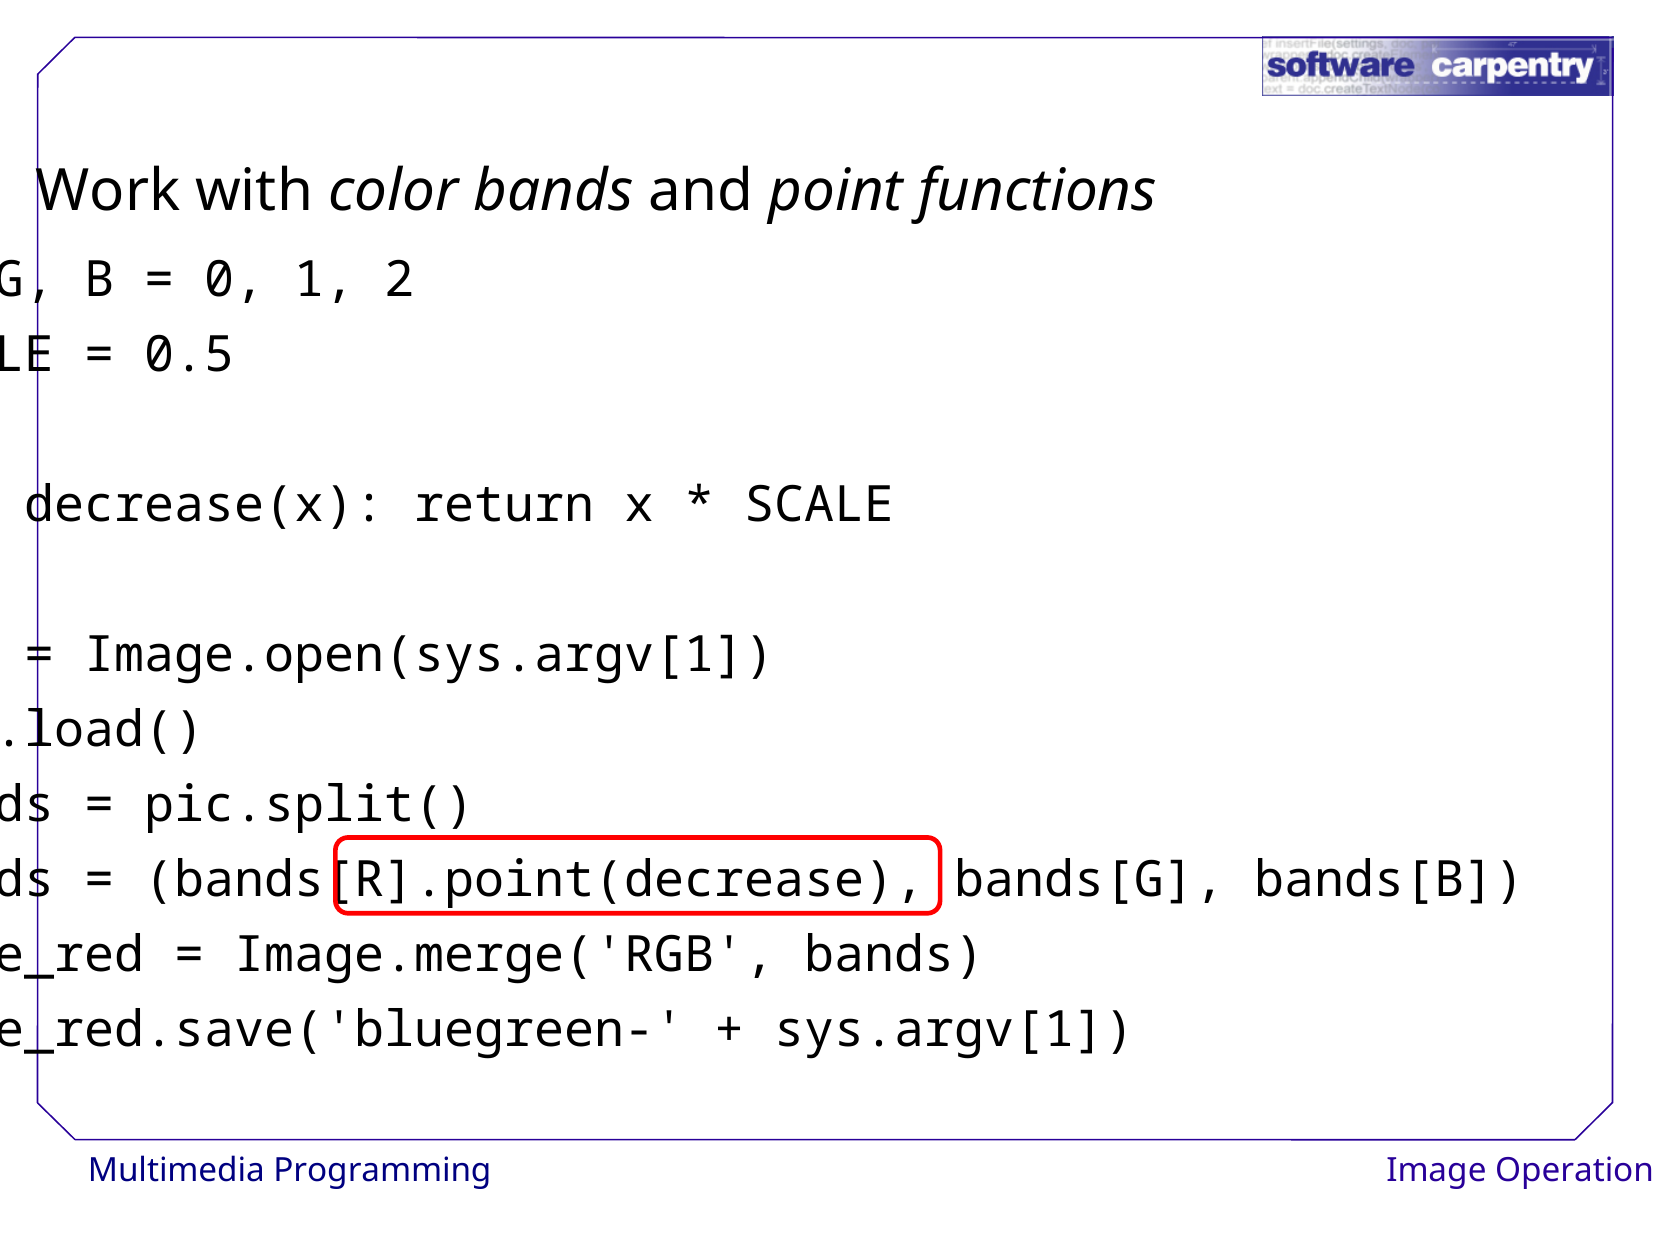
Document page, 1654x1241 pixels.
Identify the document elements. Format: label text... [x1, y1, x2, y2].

text_box Work with color bands and point functions [20, 109, 1322, 223]
text_box R, G, B = 0, 1, 2 SCALE = 0.5 def decrease(x): return x * SCALE pic = Image.open(sys.argv[1]) pic.load() bands = pic.split() bands = (bands[R].point(decrease), bands[G], bands[B]) more_red = Image.merge('RGB', bands) more_red.save('bluegreen-' + sys.argv[1]) [0, 223, 1654, 1065]
picture [1262, 36, 1614, 96]
